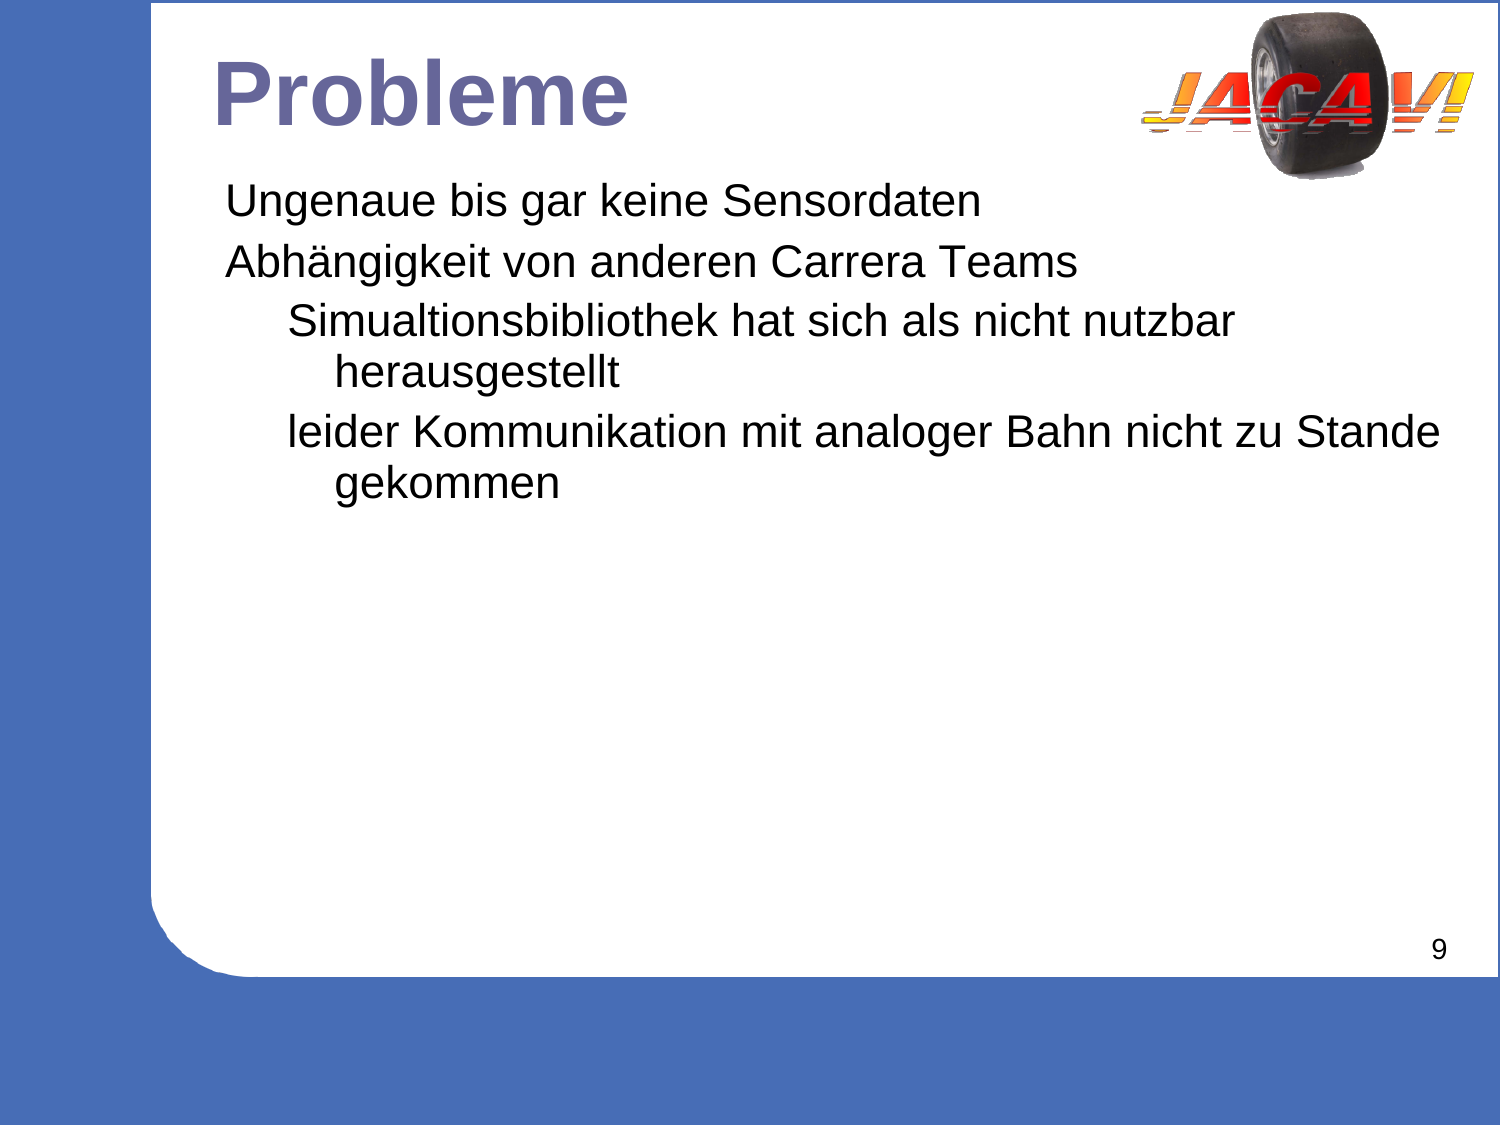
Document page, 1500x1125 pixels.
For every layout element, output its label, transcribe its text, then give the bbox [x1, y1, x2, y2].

picture [0, 0, 1500, 1125]
title Probleme [212, 24, 1447, 164]
list Ungenaue bis gar keine Sensordaten Abhängigkeit von anderen Carrera Teams Simualtionsbibliothek hat sich als nicht nutzbar herausgestellt leider Kommunikation mit analoger Bahn nicht zu Stande gekommen [212, 174, 1448, 926]
